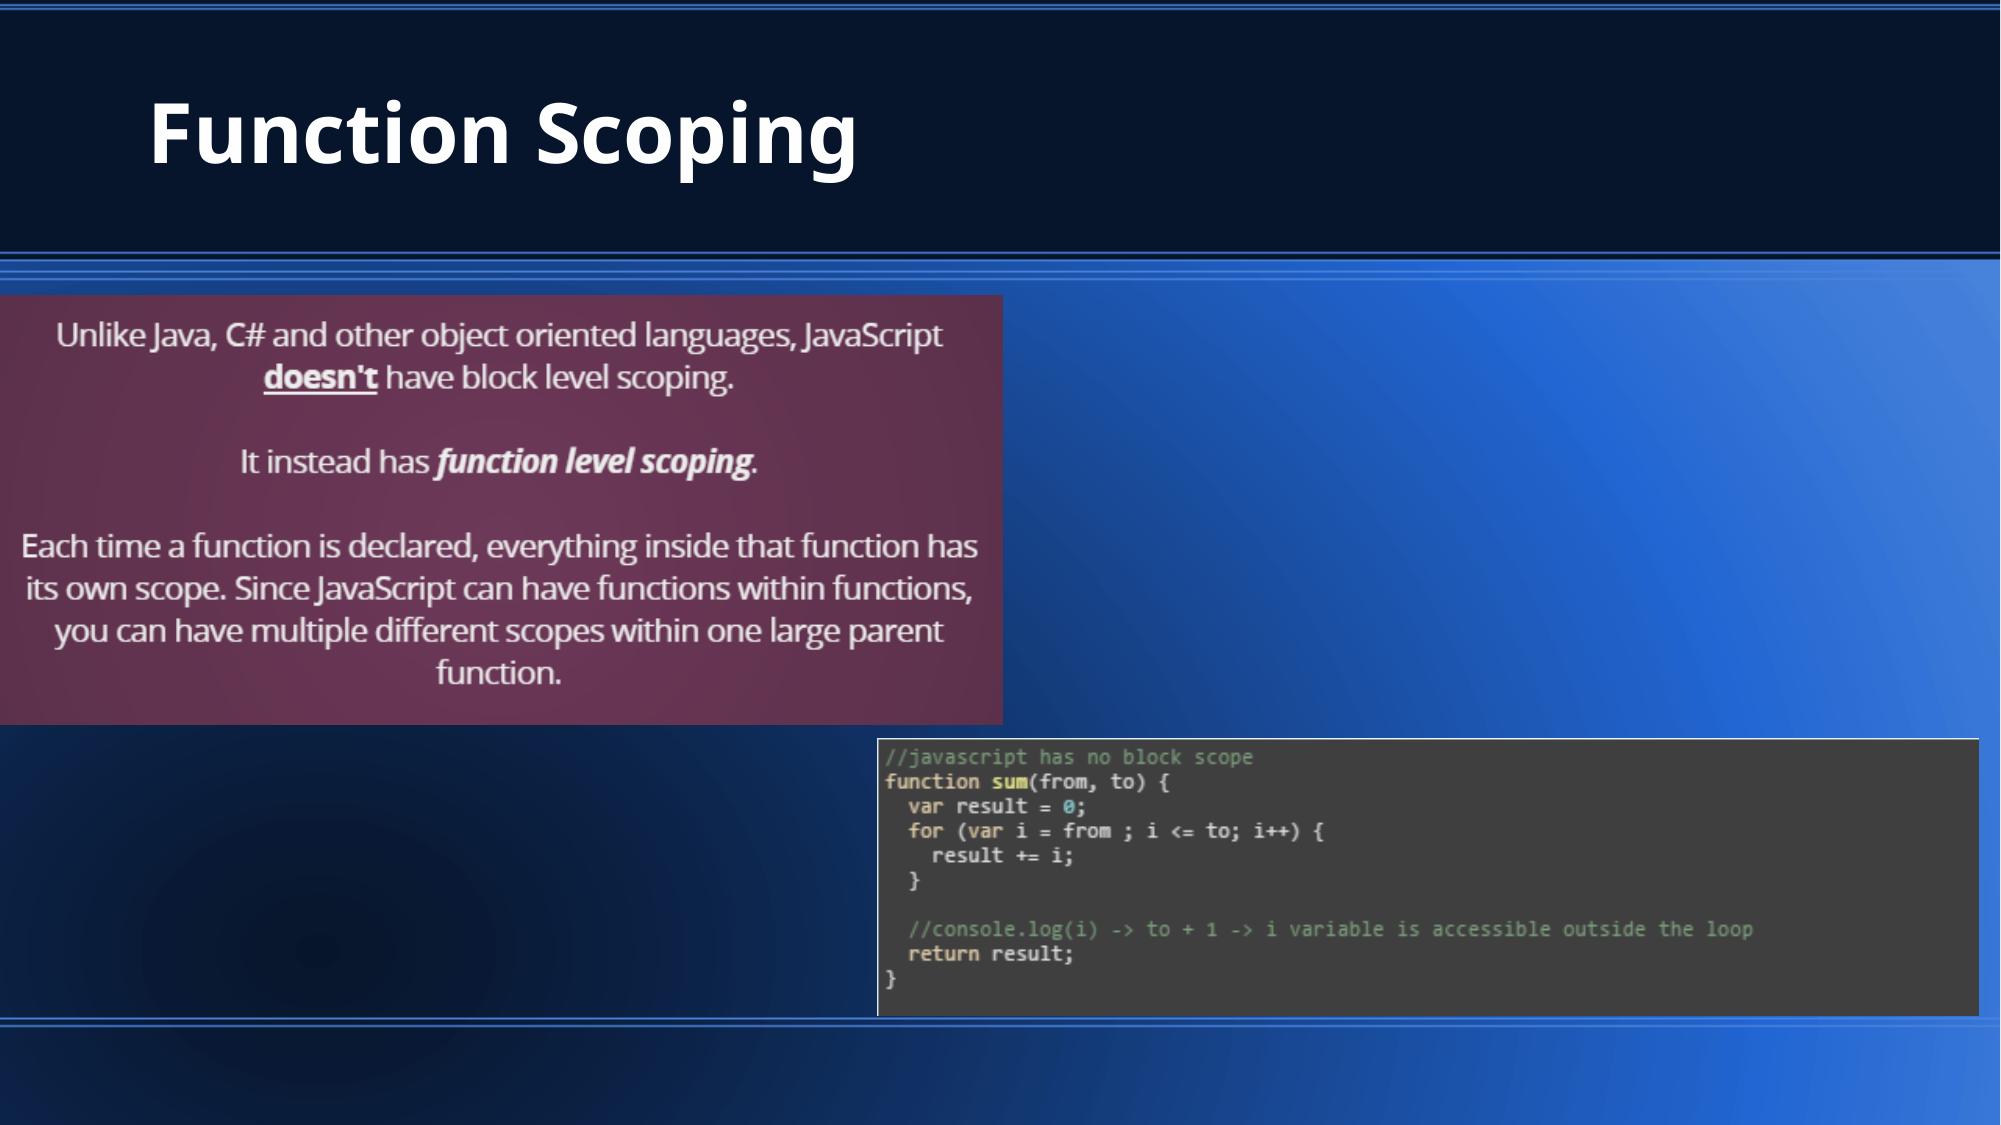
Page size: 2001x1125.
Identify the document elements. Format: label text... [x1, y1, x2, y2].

picture [0, 0, 2001, 1125]
title Function Scoping [132, 73, 1868, 233]
